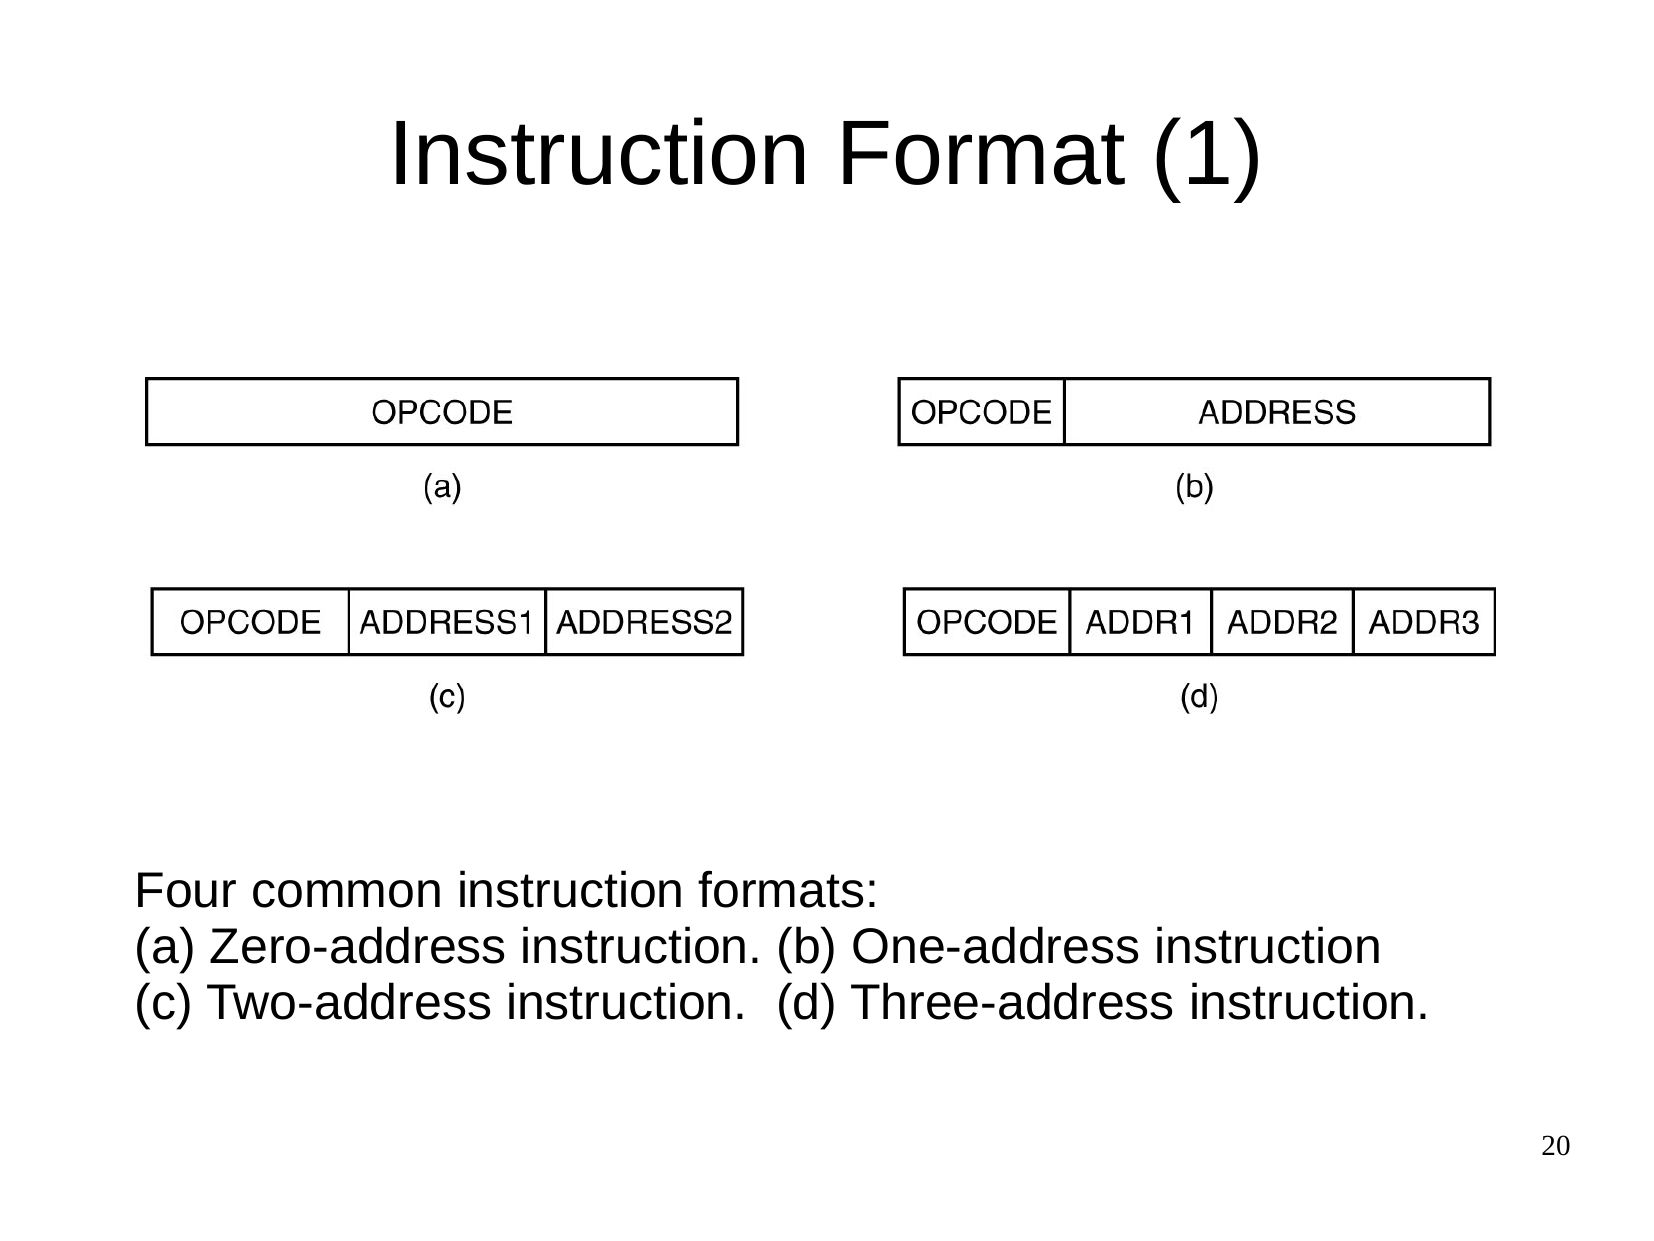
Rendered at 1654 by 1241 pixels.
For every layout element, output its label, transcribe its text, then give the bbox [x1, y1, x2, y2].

picture [145, 377, 1496, 714]
text_box Four common instruction formats: (a) Zero-address instruction. (b) One-address instruction (c) Two-address instruction. (d) Three-address instruction. [120, 855, 1446, 1039]
title Instruction Format (1) [82, 49, 1571, 257]
